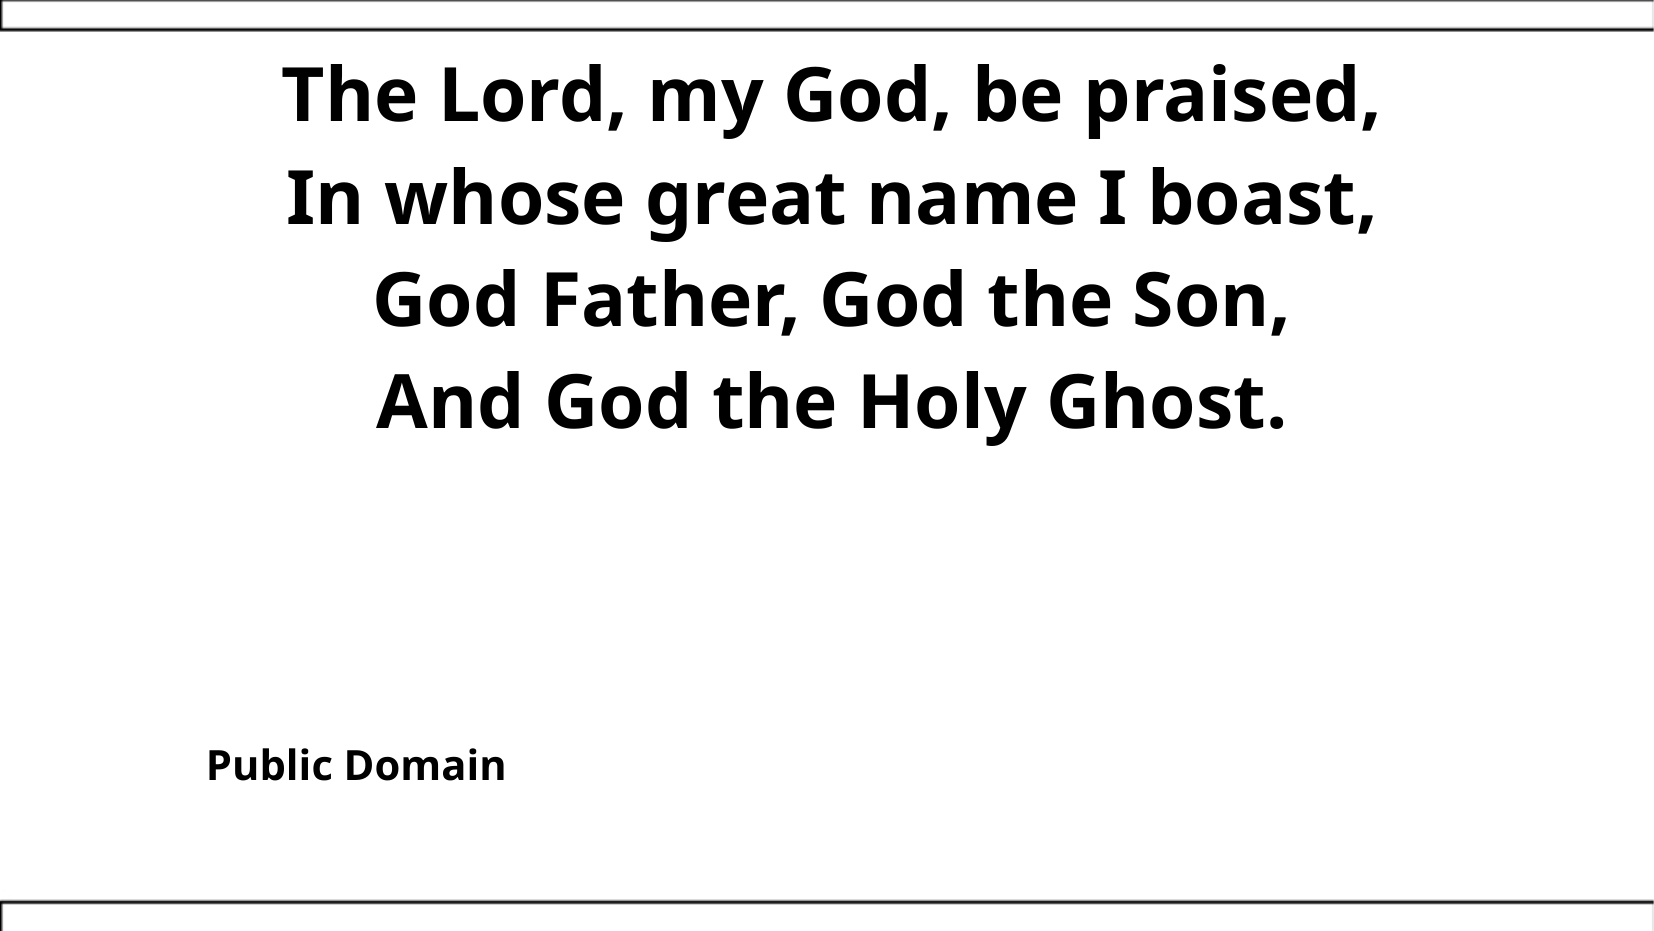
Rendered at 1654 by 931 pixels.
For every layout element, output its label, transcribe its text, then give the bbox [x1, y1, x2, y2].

picture [0, 0, 1654, 931]
text_box The Lord, my God, be praised, In whose great name I boast, God Father, God the Son, And God the Holy Ghost. Public Domain [105, 34, 1561, 782]
